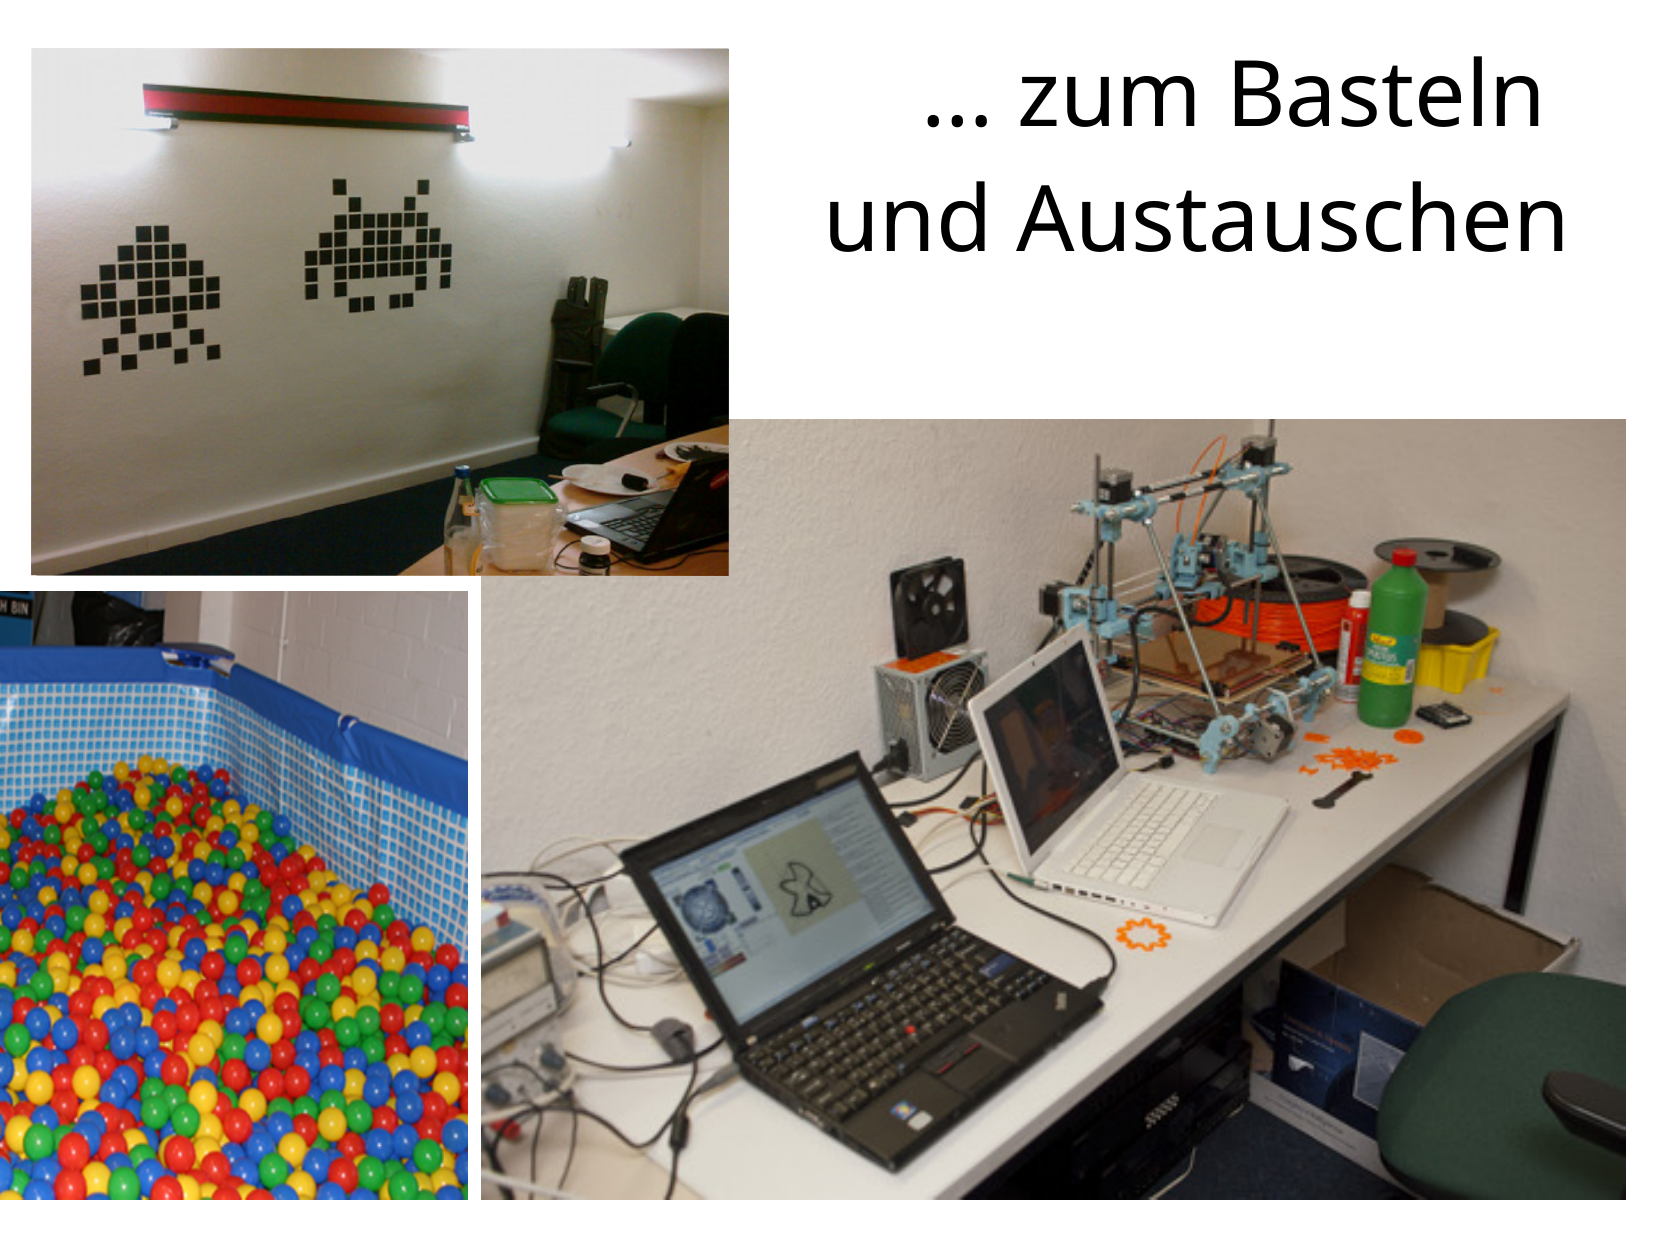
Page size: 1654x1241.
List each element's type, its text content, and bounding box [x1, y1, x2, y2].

title … zum Basteln und Austauschen [729, 48, 1571, 258]
picture [30, 47, 1626, 1200]
picture [0, 591, 468, 1201]
